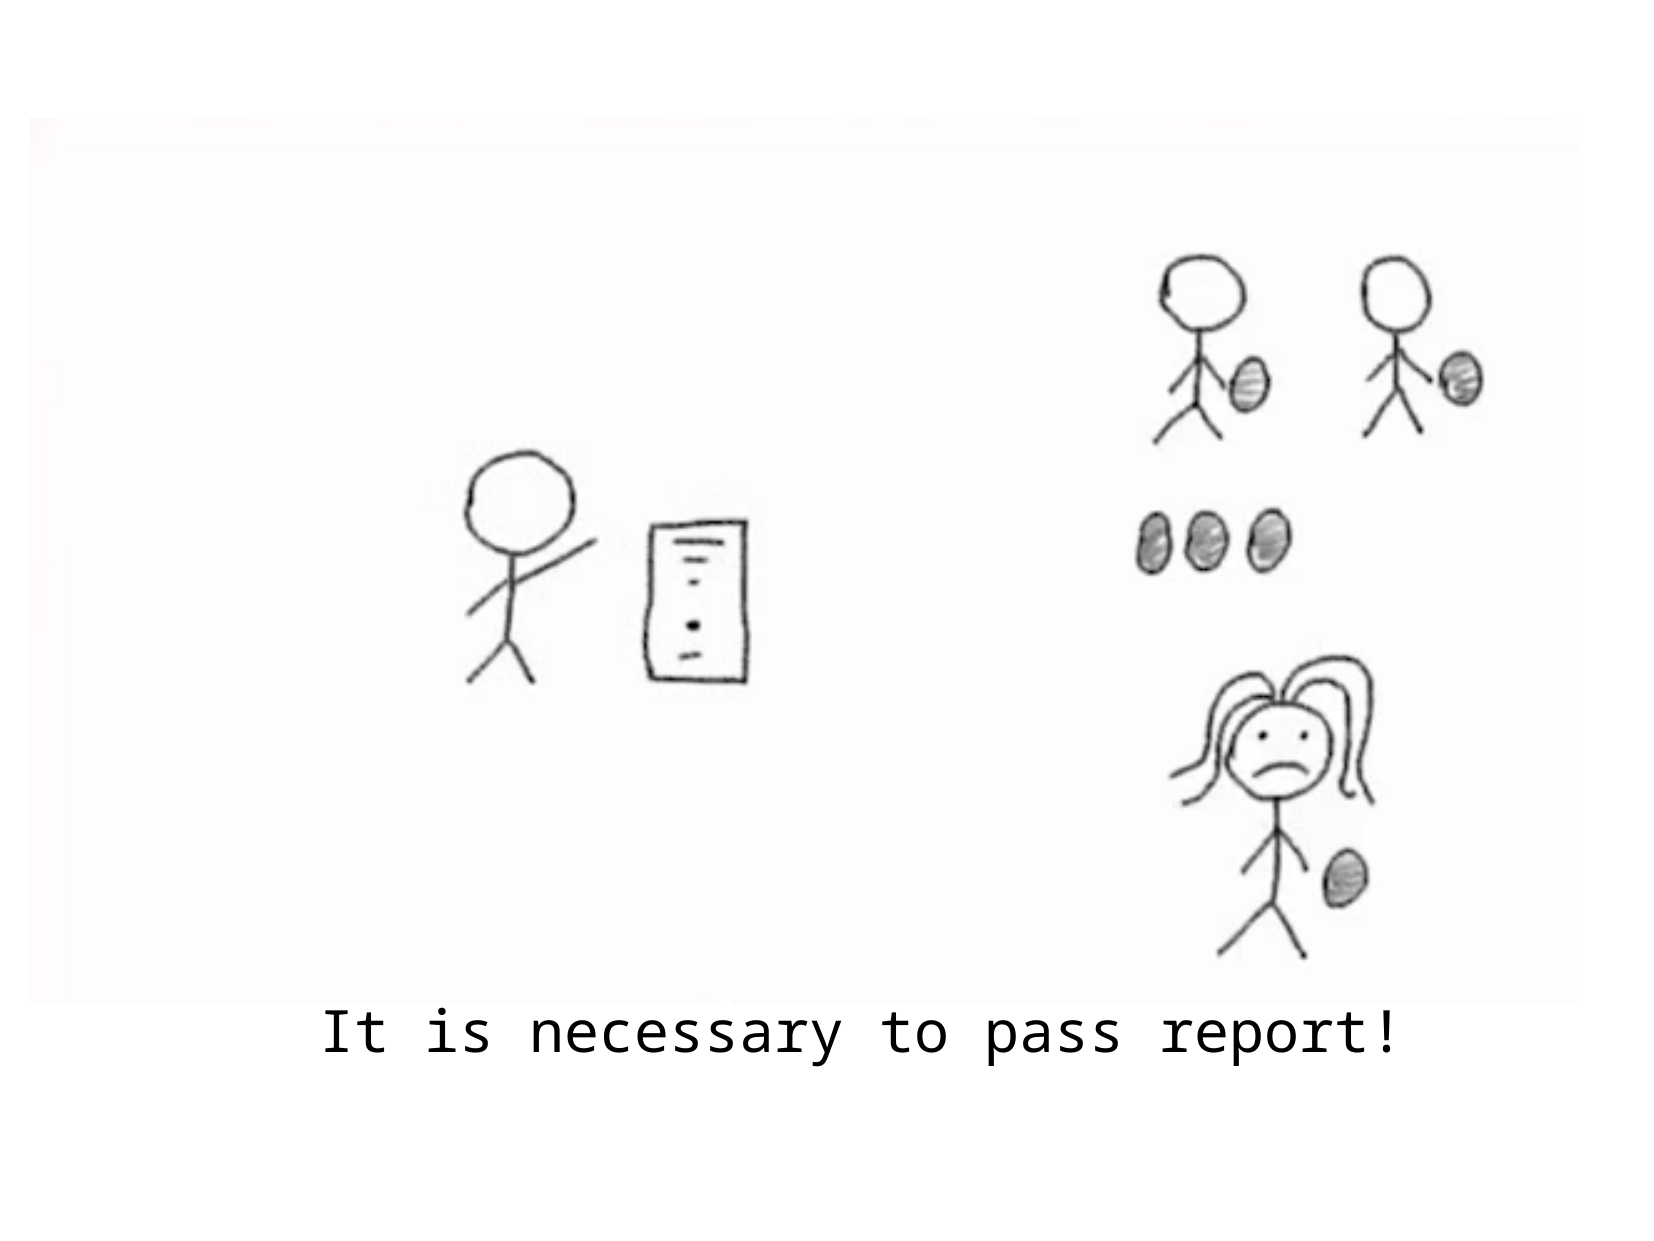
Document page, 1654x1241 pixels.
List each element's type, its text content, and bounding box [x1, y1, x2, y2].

picture [29, 118, 1582, 1005]
title It is necessary to pass report! [118, 926, 1607, 1134]
